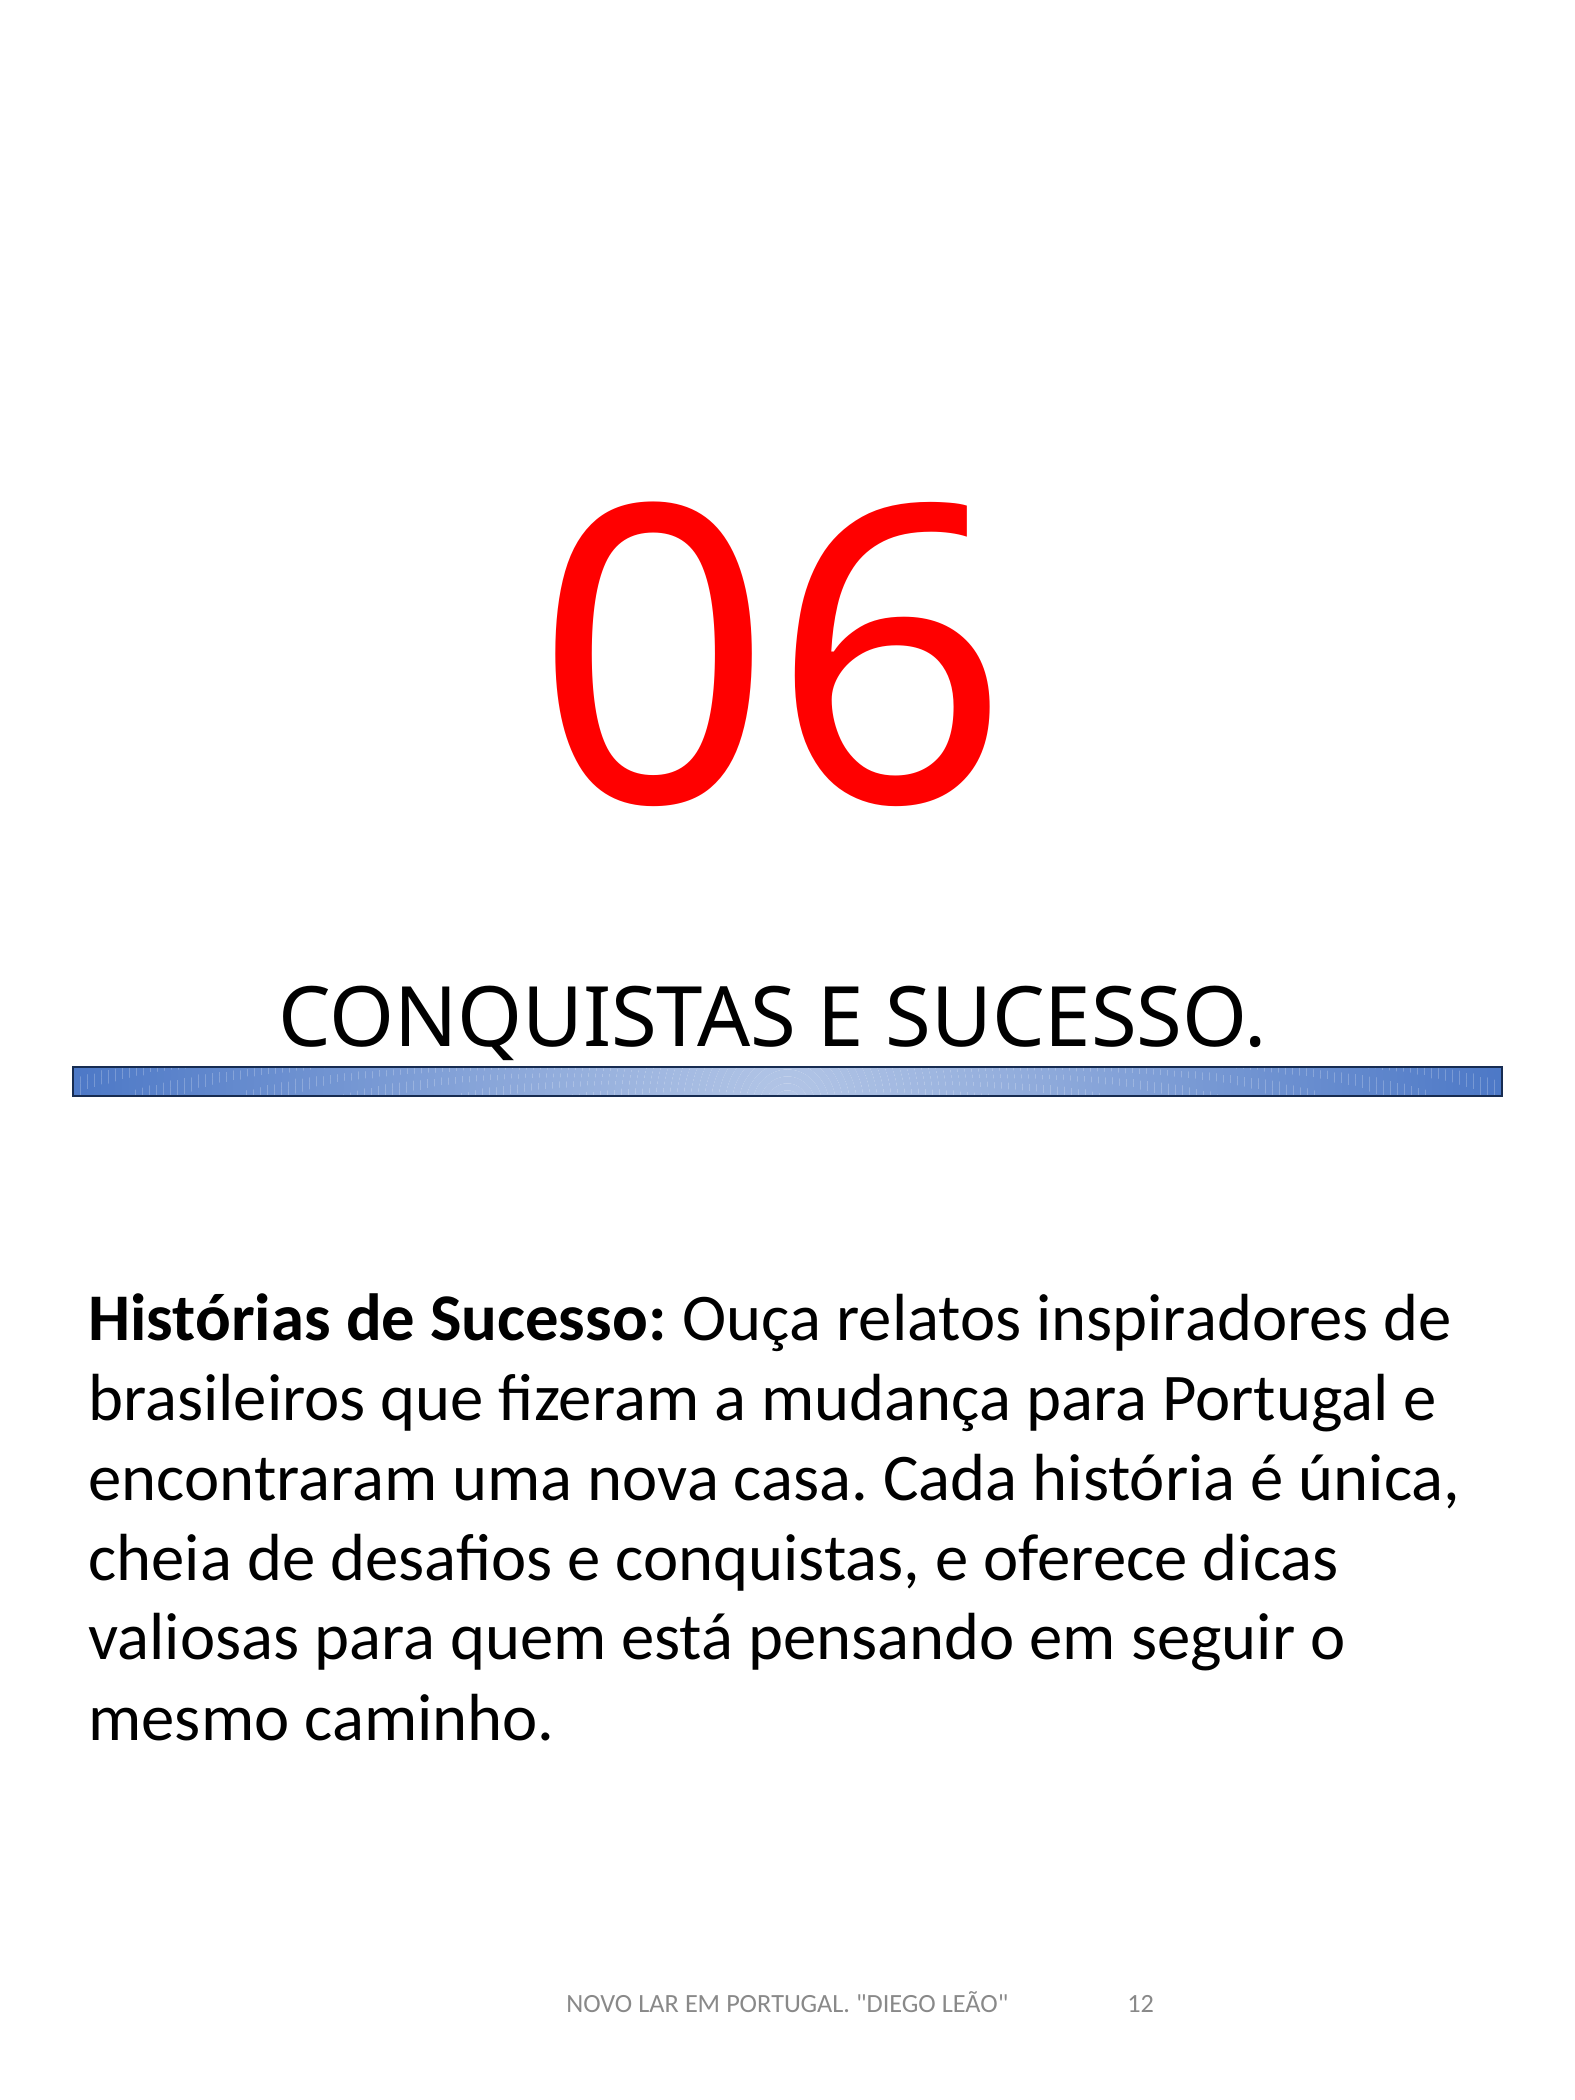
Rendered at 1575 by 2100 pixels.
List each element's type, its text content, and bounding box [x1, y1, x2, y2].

text_box Histórias de Sucesso: Ouça relatos inspiradores de brasileiros que fizeram a mudança para Portugal e encontraram uma nova casa. Cada história é única, cheia de desafios e conquistas, e oferece dicas valiosas para quem está pensando em seguir o mesmo caminho. [73, 1266, 1502, 1766]
text_box [1112, 1946, 1467, 2059]
text_box [73, 1067, 1502, 1096]
text_box CONQUISTAS E SUCESSO. [58, 955, 1487, 1072]
text_box 06 [43, 380, 1502, 898]
text_box NOVO LAR EM PORTUGAL. "DIEGO LEÃO" [521, 1946, 1054, 2059]
